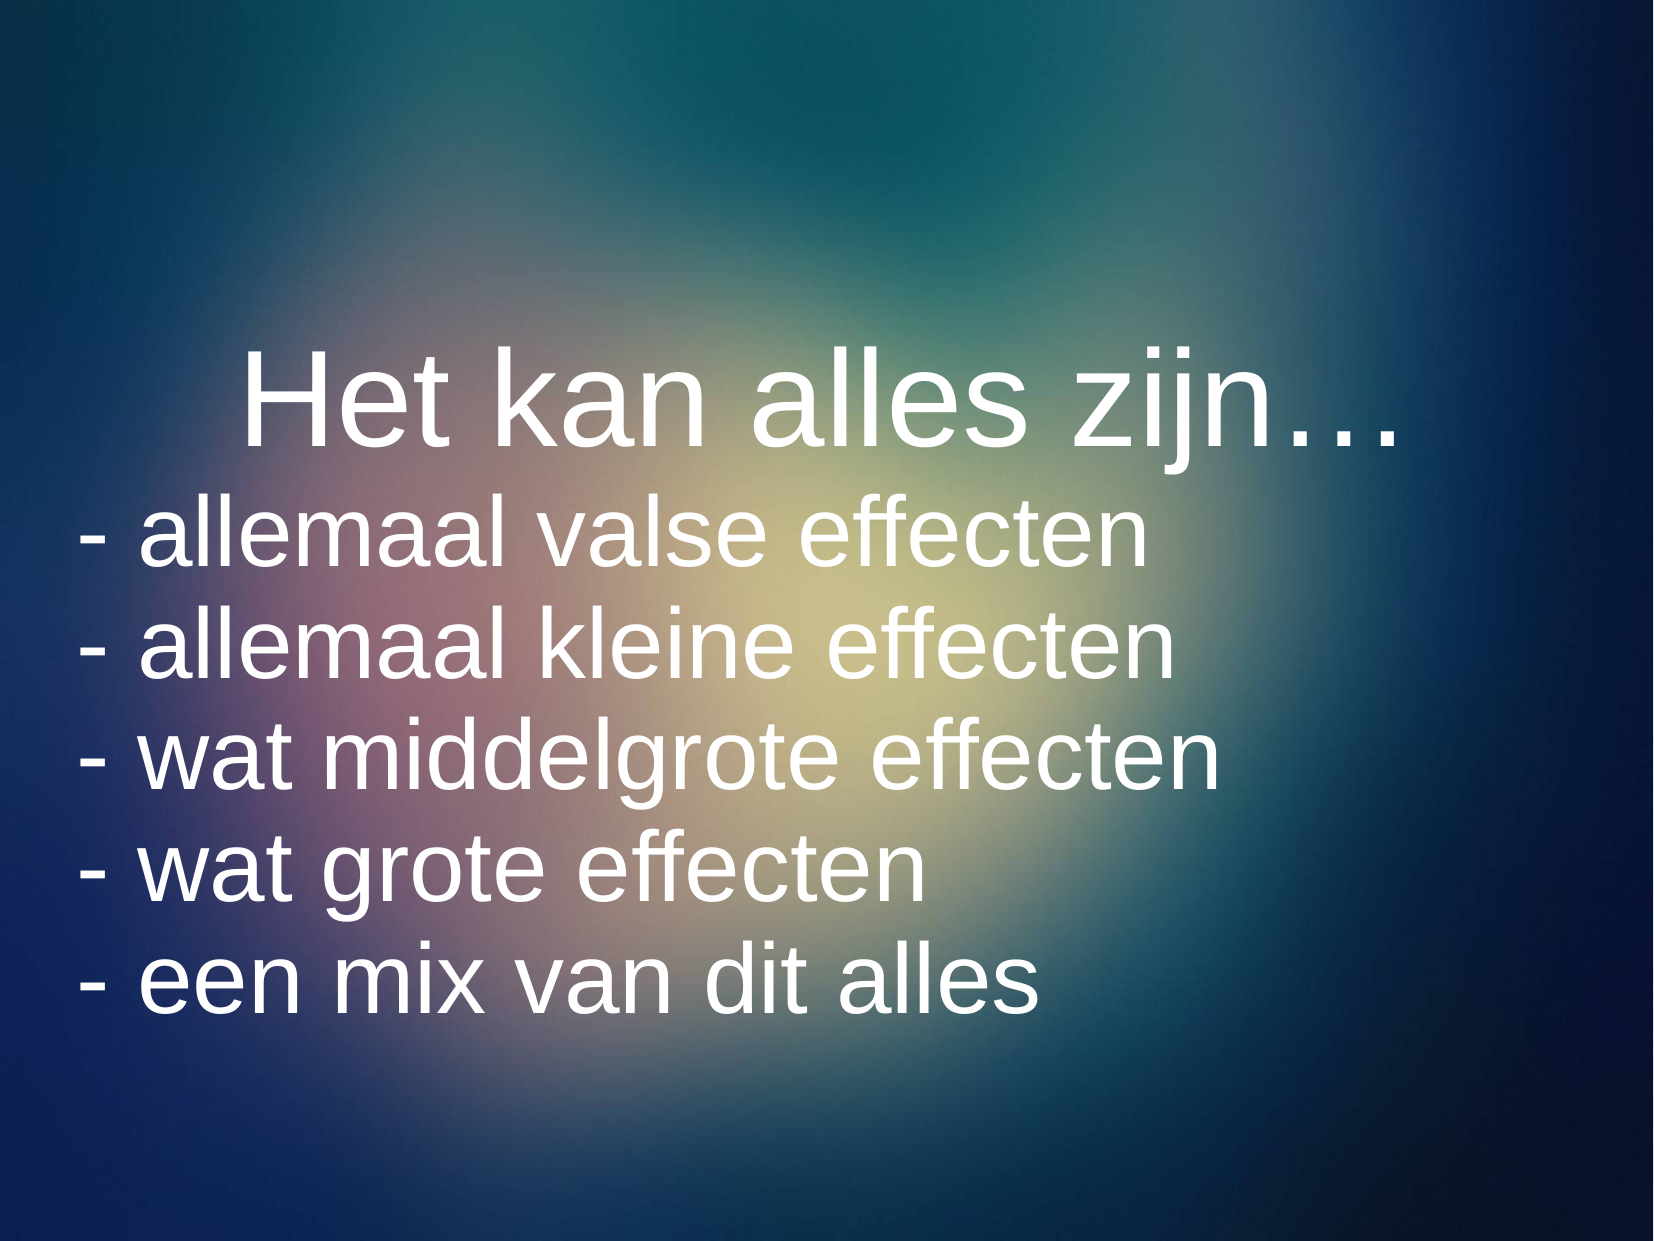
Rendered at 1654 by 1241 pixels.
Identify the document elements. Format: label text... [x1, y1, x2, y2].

picture [0, 0, 1654, 1241]
text_box Het kan alles zijn… - allemaal valse effecten - allemaal kleine effecten - wat middelgrote effecten - wat grote effecten - een mix van dit alles [61, 315, 1591, 1043]
